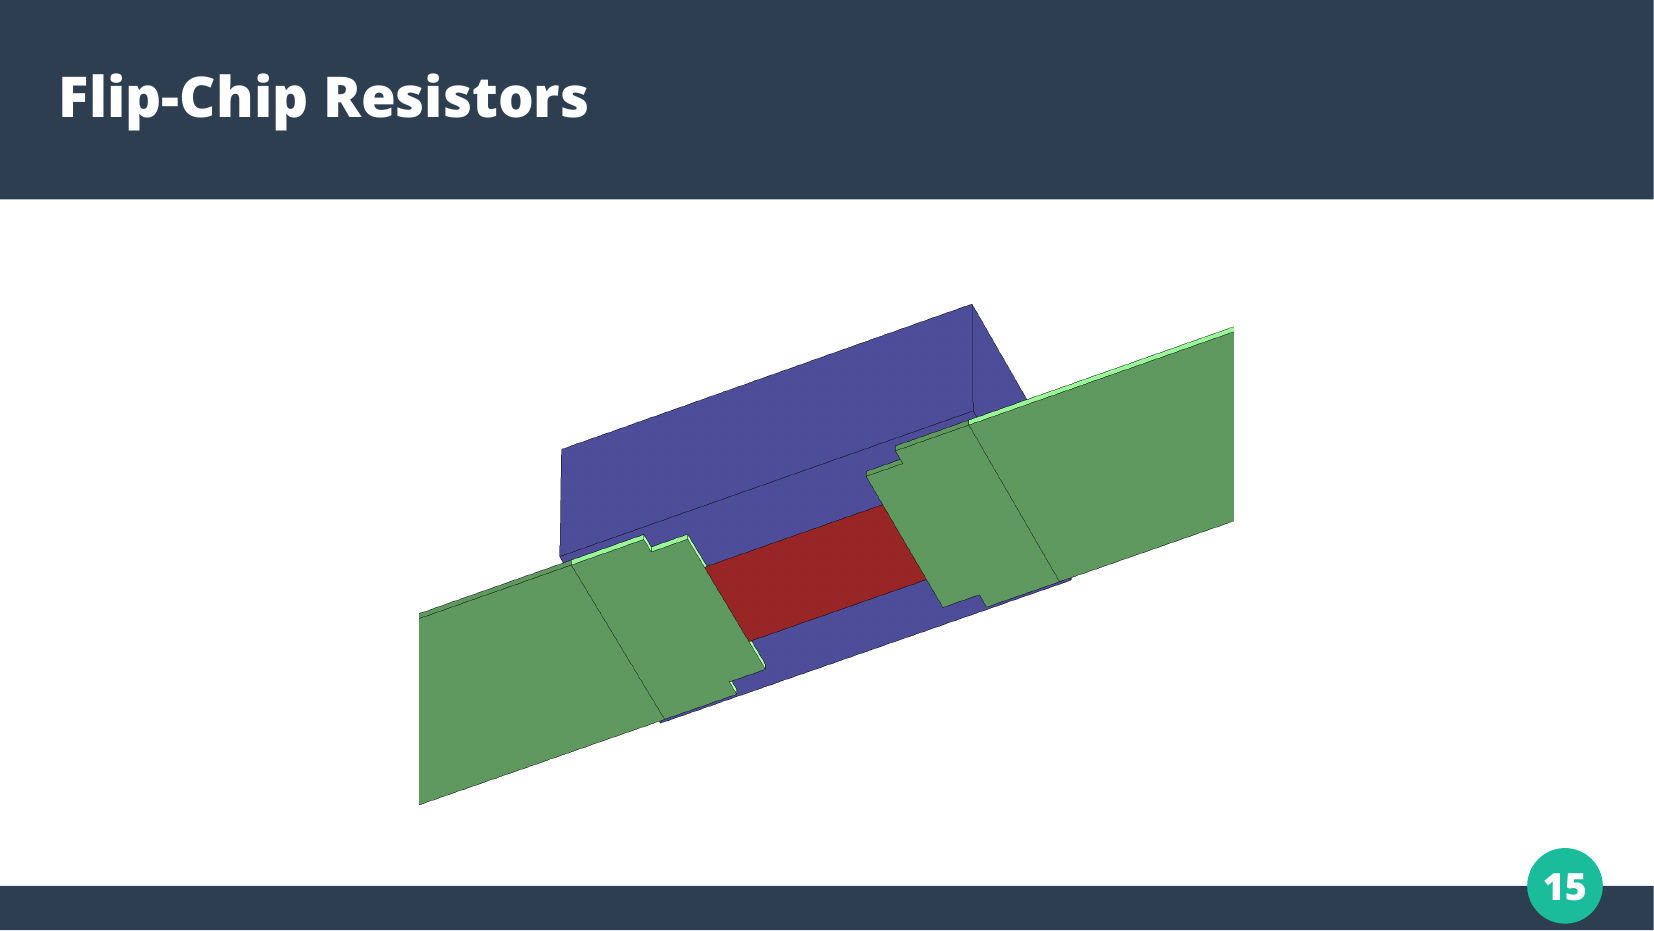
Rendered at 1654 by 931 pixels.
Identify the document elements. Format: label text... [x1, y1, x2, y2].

title Flip-Chip Resistors [59, 37, 1595, 155]
picture [419, 243, 1234, 864]
